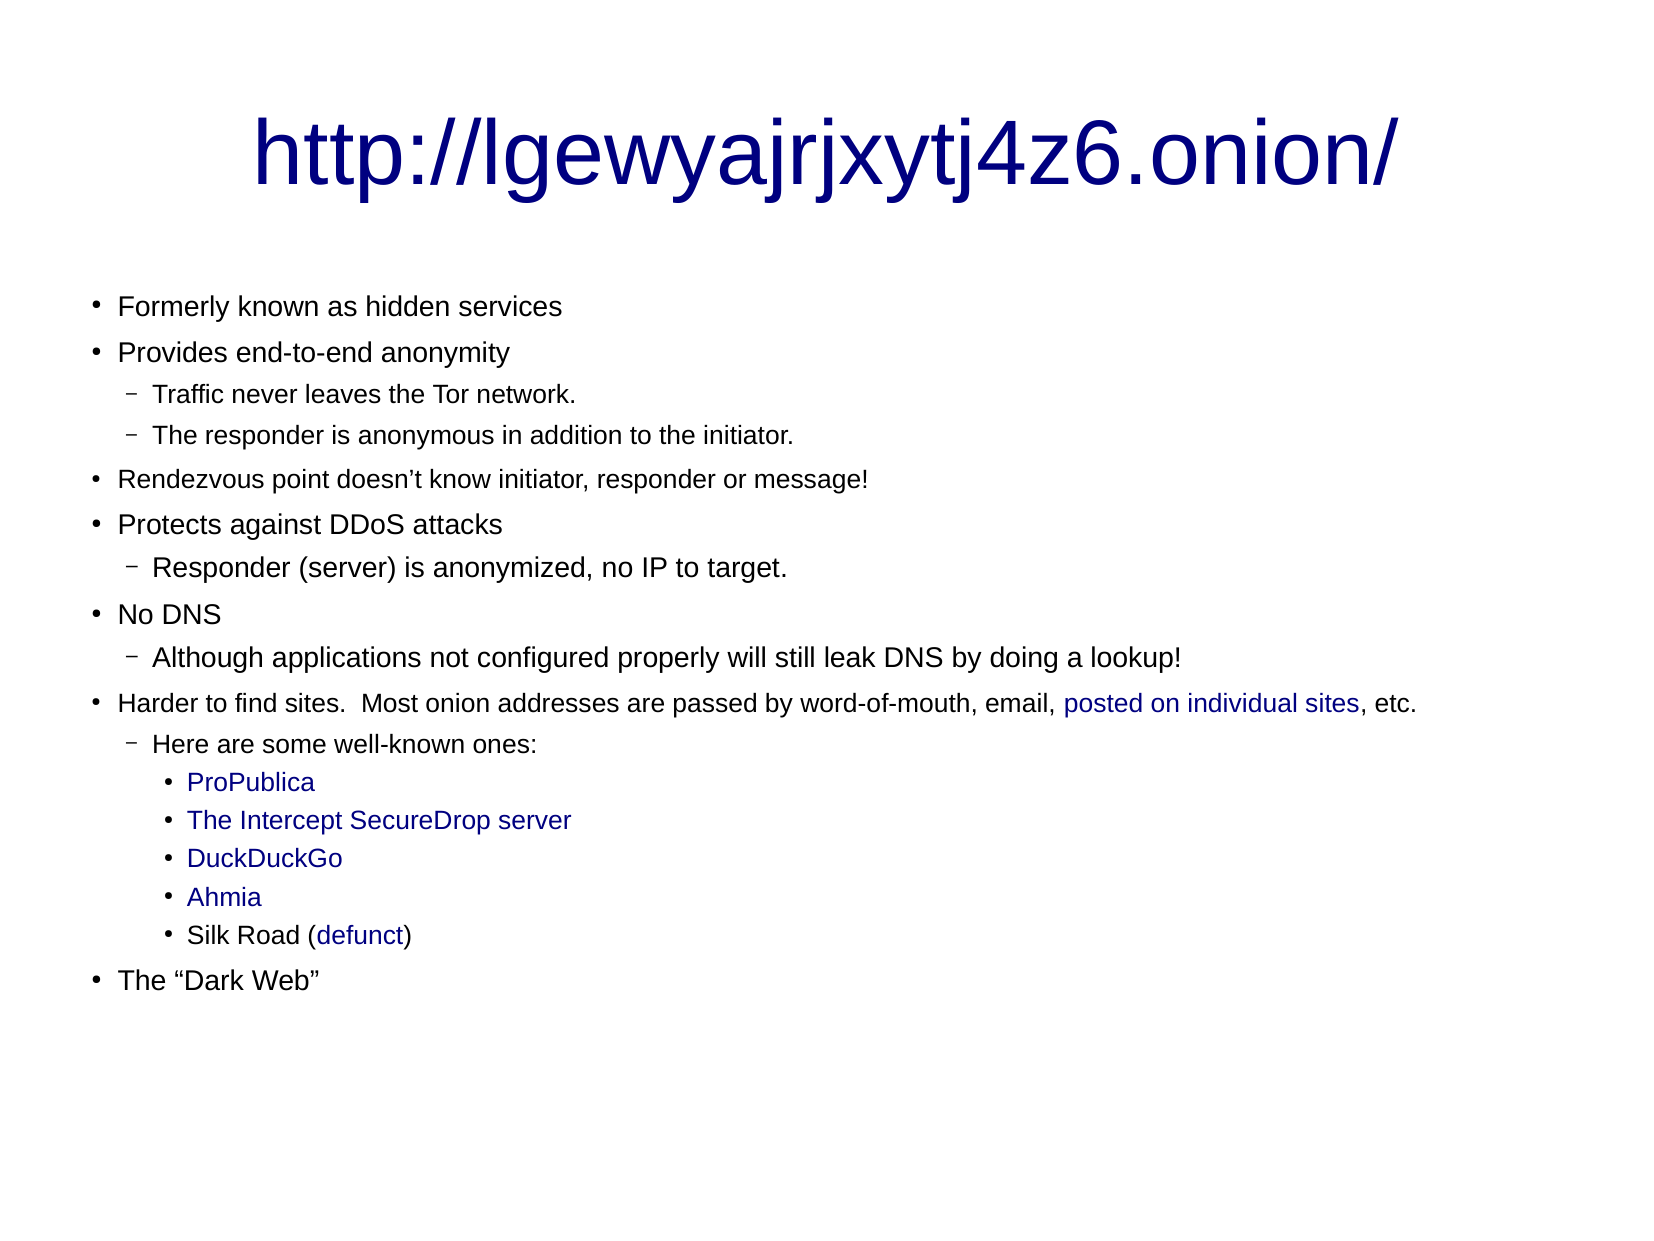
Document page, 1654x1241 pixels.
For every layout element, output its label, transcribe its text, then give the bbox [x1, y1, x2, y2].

list Formerly known as hidden services Provides end-to-end anonymity Traffic never leaves the Tor network. The responder is anonymous in addition to the initiator. Rendezvous point doesn’t know initiator, responder or message! Protects against DDoS attacks Responder (server) is anonymized, no IP to target. No DNS Although applications not configured properly will still leak DNS by doing a lookup! Harder to find sites. Most onion addresses are passed by word-of-mouth, email, posted on individual sites, etc. Here are some well-known ones: ProPublica The Intercept SecureDrop server DuckDuckGo Ahmia Silk Road (defunct) The “Dark Web” [82, 290, 1571, 1010]
title http://lgewyajrjxytj4z6.onion/ [82, 49, 1571, 257]
